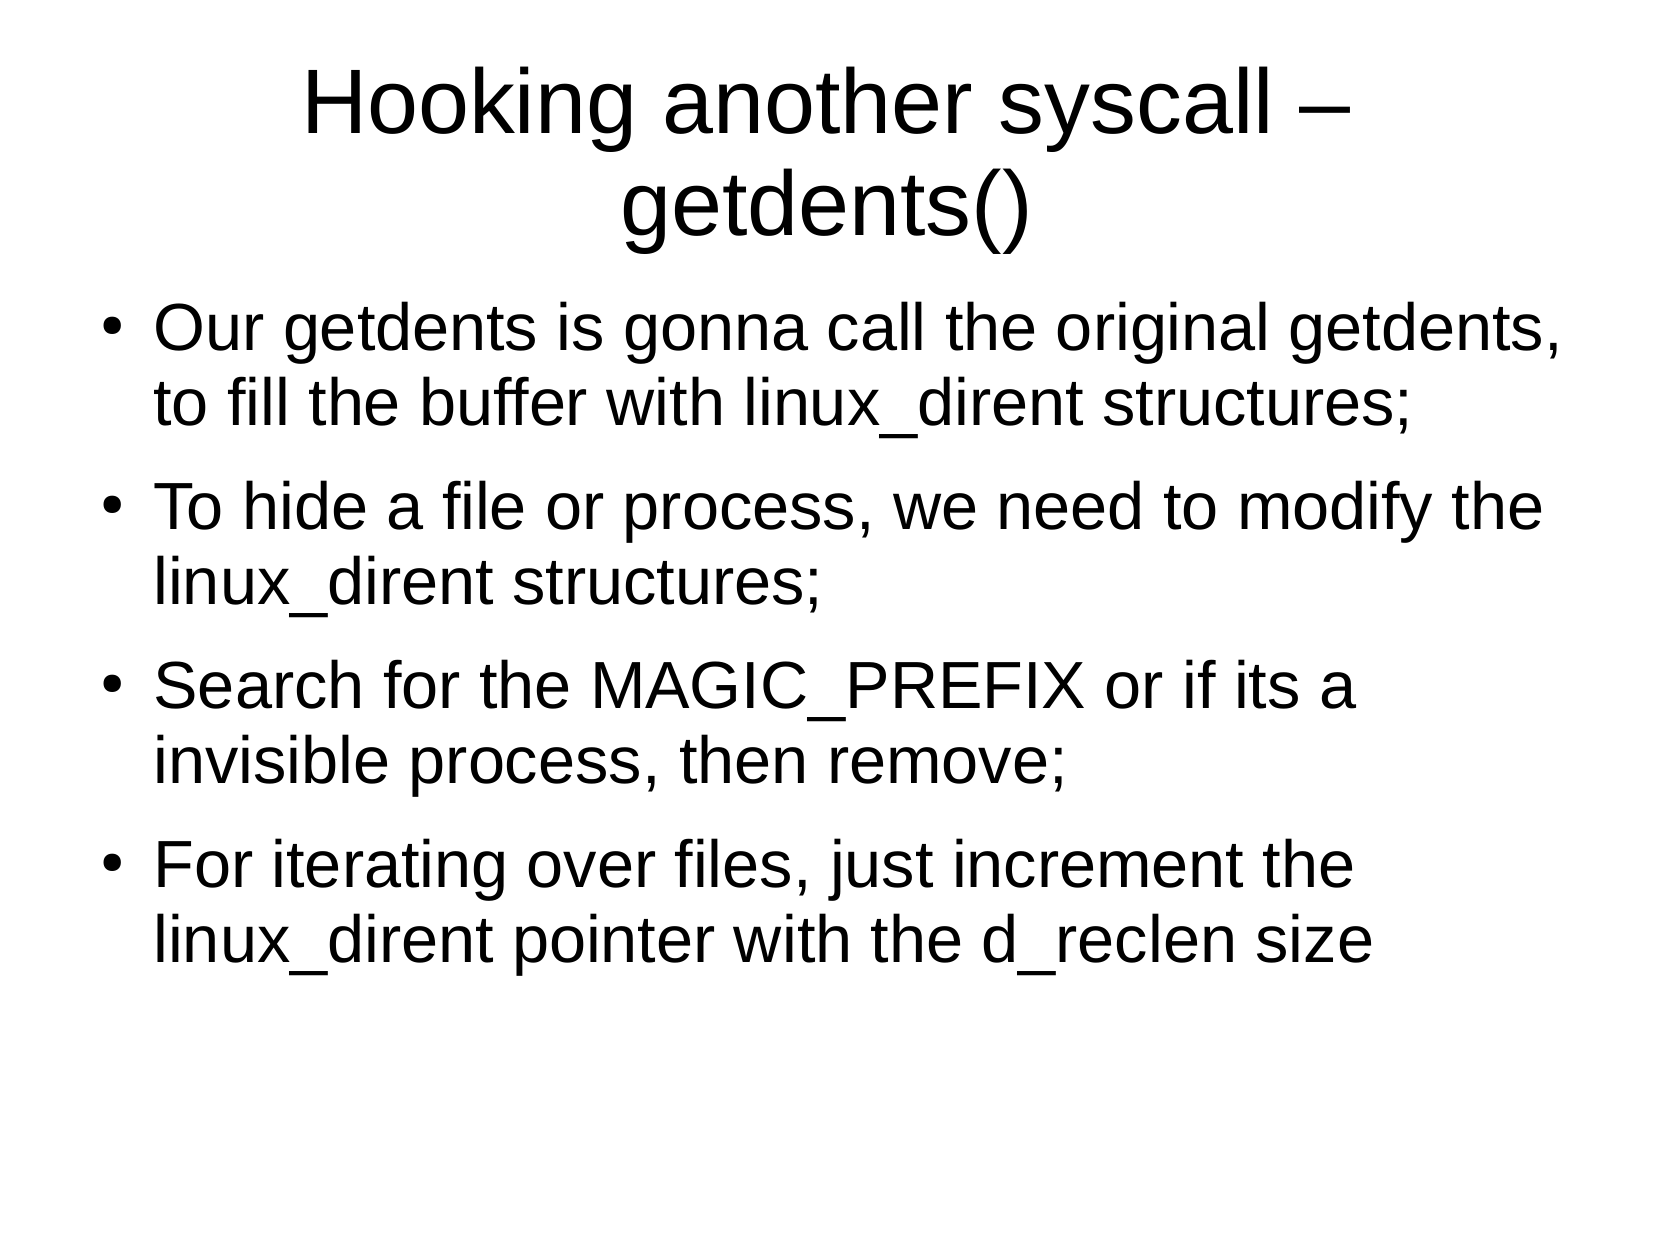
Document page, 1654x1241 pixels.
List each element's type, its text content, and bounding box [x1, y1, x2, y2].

list Our getdents is gonna call the original getdents, to fill the buffer with linux_dirent structures; To hide a file or process, we need to modify the linux_dirent structures; Search for the MAGIC_PREFIX or if its a invisible process, then remove; For iterating over files, just increment the linux_dirent pointer with the d_reclen size [82, 290, 1571, 1010]
title Hooking another syscall – getdents() [82, 49, 1571, 257]
